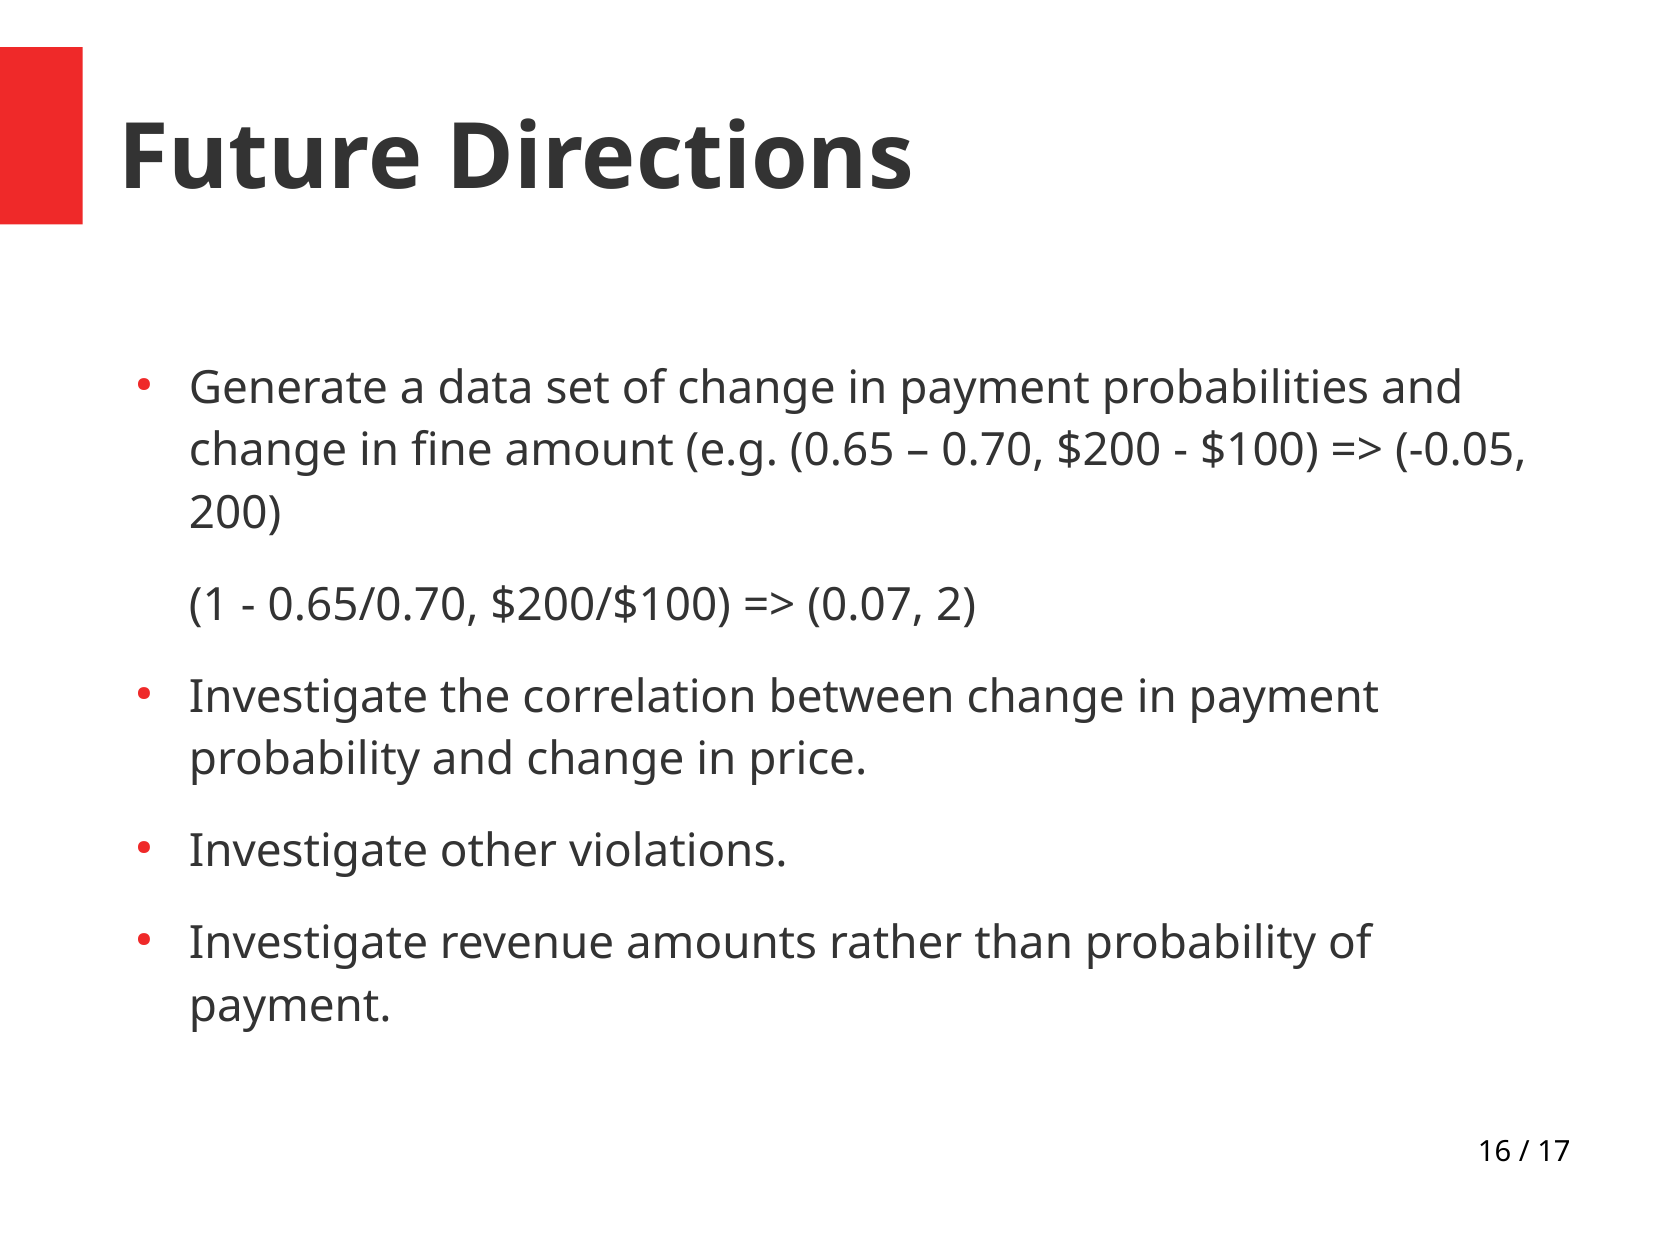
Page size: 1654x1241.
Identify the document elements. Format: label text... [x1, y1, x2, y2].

title Future Directions [118, 49, 1571, 257]
list Generate a data set of change in payment probabilities and change in fine amount (e.g. (0.65 – 0.70, $200 - $100) => (-0.05, 200) (1 - 0.65/0.70, $200/$100) => (0.07, 2) Investigate the correlation between change in payment probability and change in price. Investigate other violations. Investigate revenue amounts rather than probability of payment. [118, 354, 1536, 1074]
